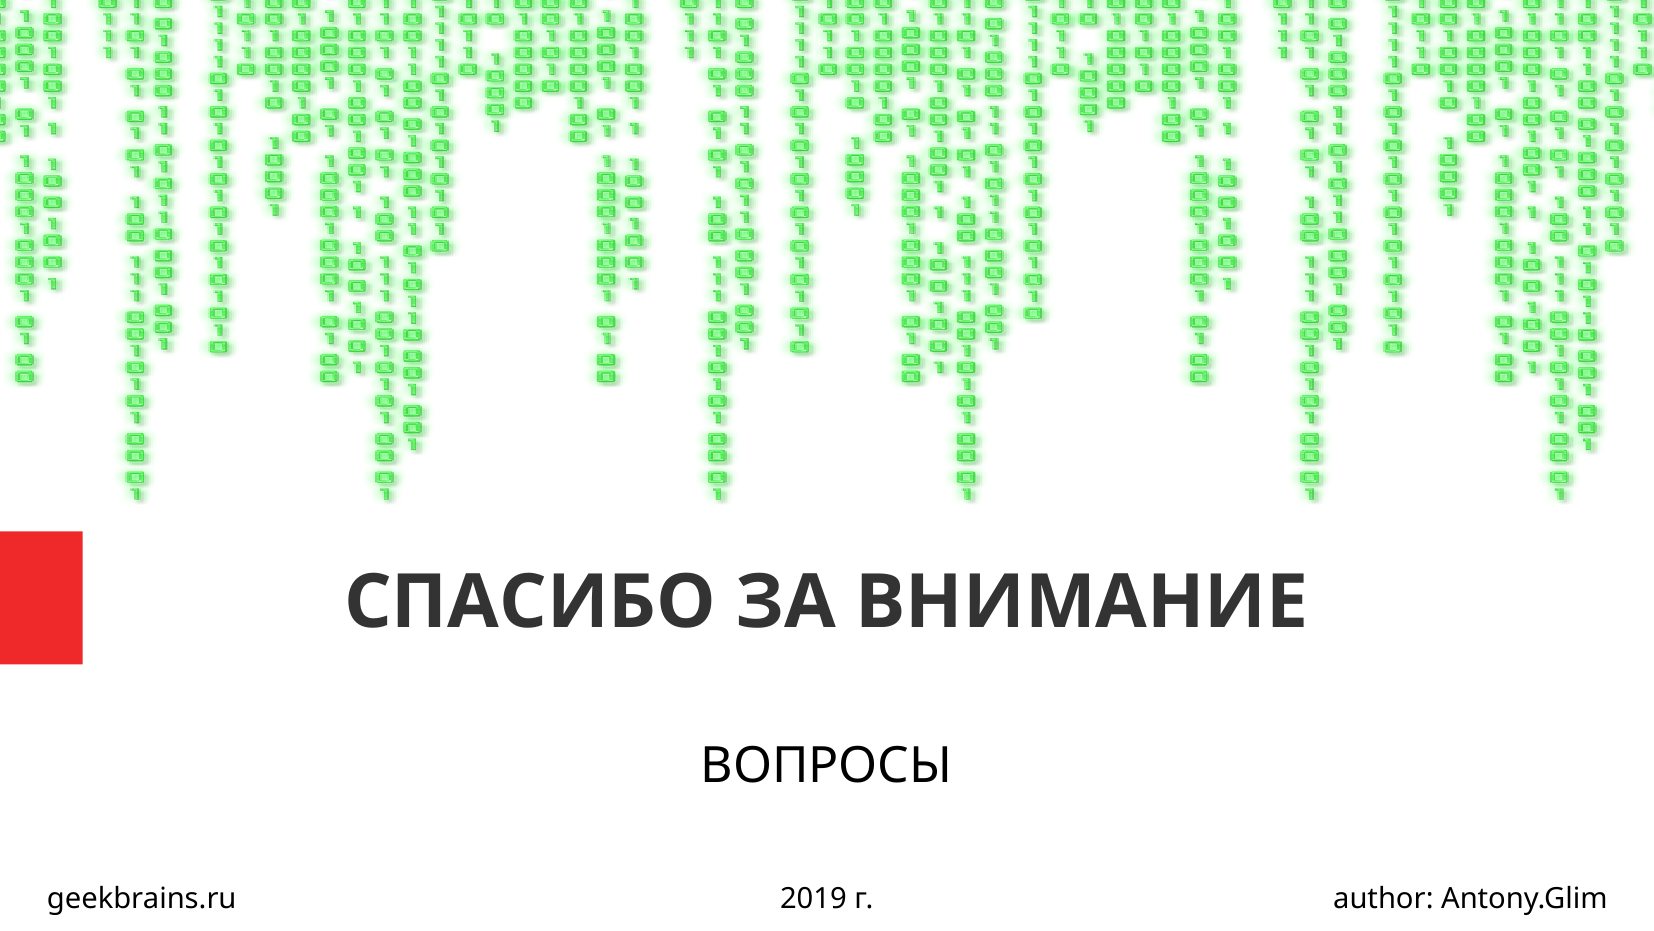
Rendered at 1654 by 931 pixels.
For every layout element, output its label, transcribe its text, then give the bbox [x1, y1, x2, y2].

text_box 2019 г. [726, 876, 928, 917]
picture [0, 0, 1654, 505]
title СПАСИБО ЗА ВНИМАНИЕ [100, 531, 1554, 665]
subtitle ВОПРОСЫ [124, 702, 1530, 824]
text_box geekbrains.ru [0, 876, 284, 917]
text_box author: Antony.Glim [1287, 876, 1654, 917]
